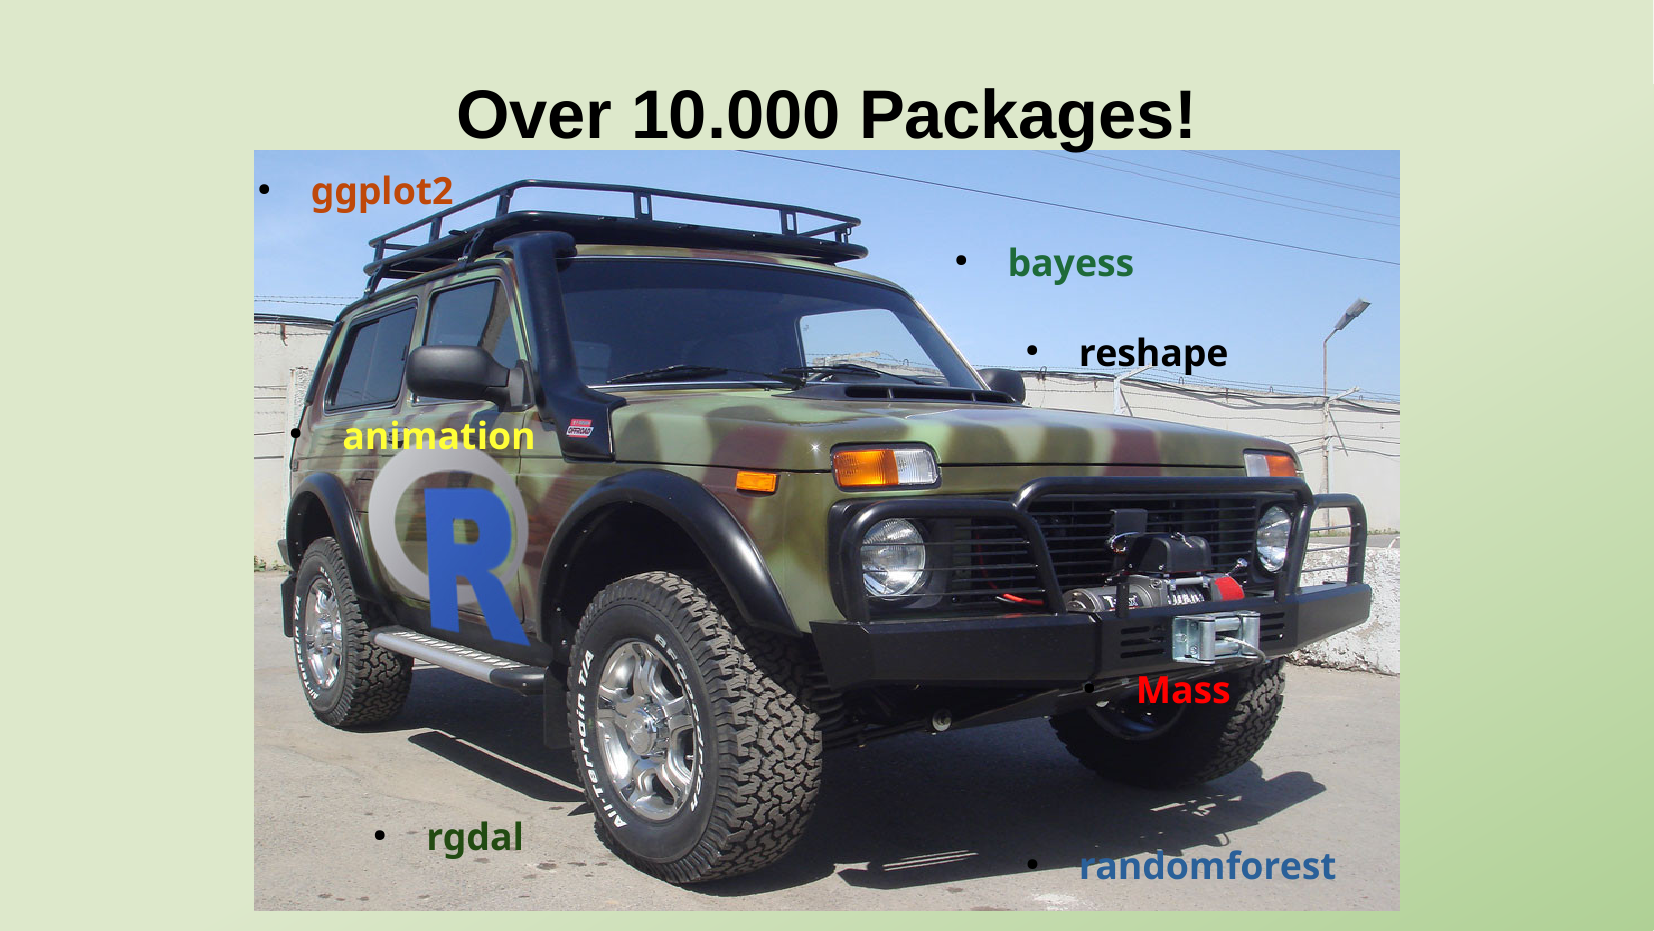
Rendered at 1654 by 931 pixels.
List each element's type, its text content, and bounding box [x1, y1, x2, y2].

text_box randomforest [1008, 840, 1351, 914]
text_box ggplot2 [240, 193, 539, 239]
title Over 10.000 Packages! [82, 37, 1571, 193]
text_box Mass [1065, 663, 1375, 738]
picture [254, 193, 1400, 911]
text_box rgdal [355, 810, 586, 885]
text_box bayess [936, 236, 1246, 311]
text_box animation [271, 409, 676, 484]
text_box reshape [1008, 326, 1351, 401]
